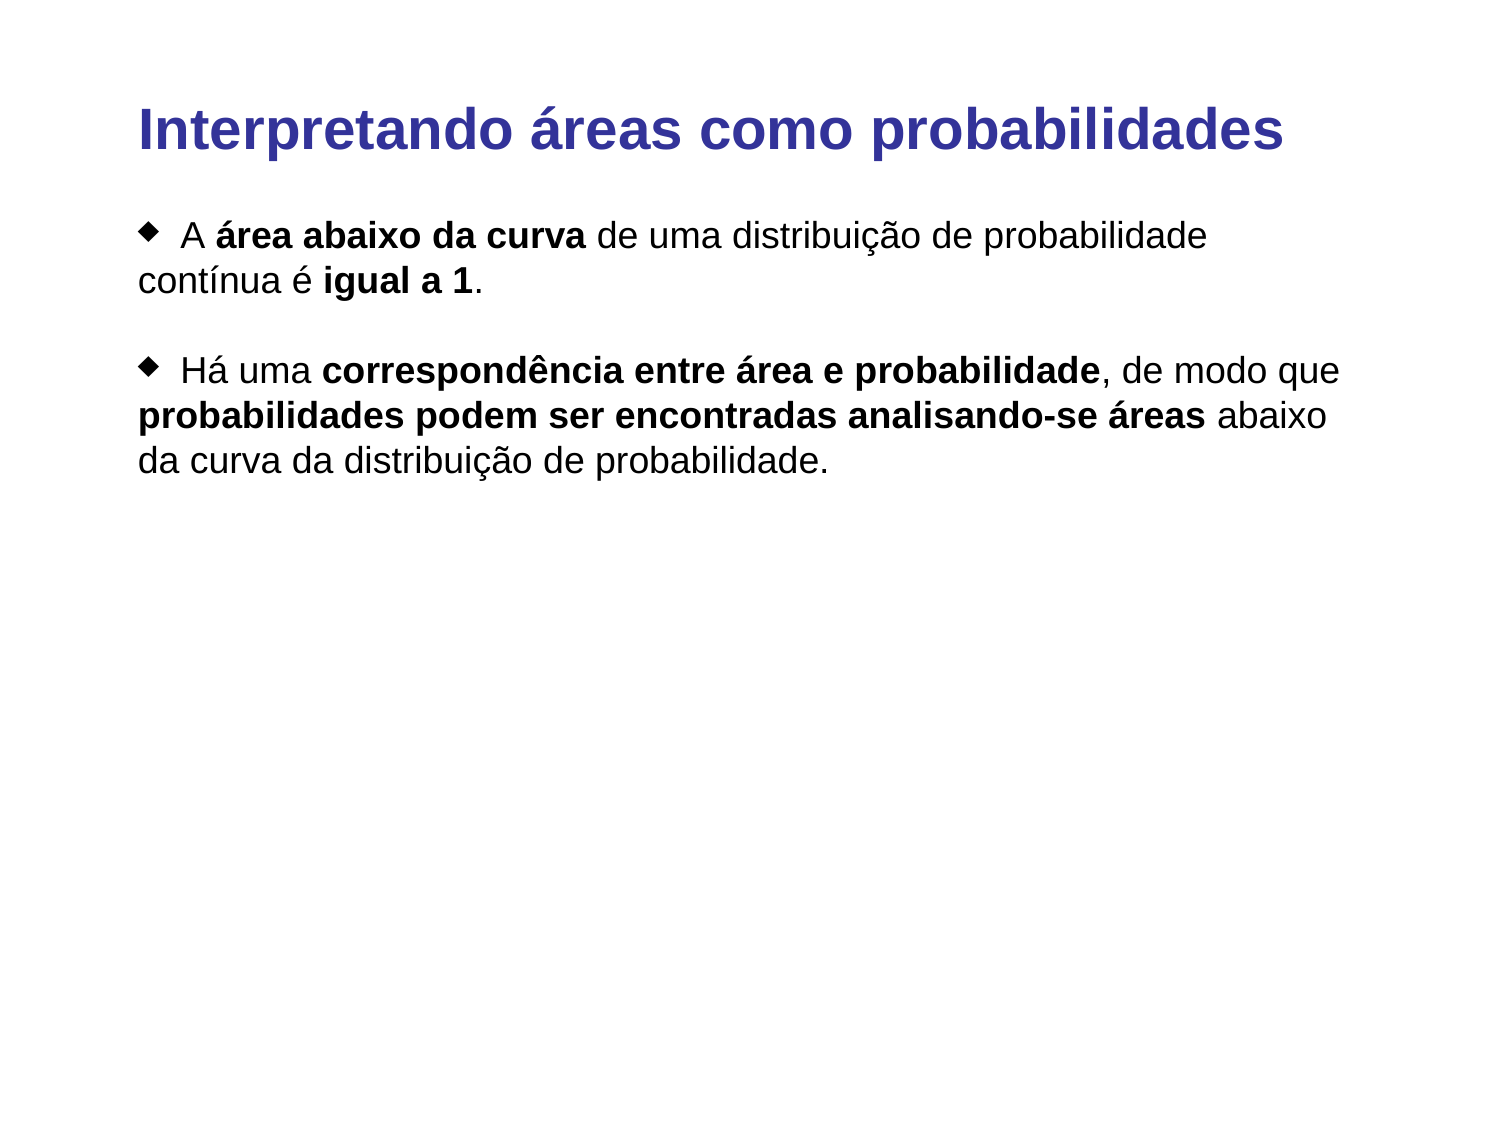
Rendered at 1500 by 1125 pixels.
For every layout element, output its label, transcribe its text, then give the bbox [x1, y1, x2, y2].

text_box A área abaixo da curva de uma distribuição de probabilidade contínua é igual a 1. Há uma correspondência entre área e probabilidade, de modo que probabilidades podem ser encontradas analisando-se áreas abaixo da curva da distribuição de probabilidade. [123, 203, 1366, 491]
text_box Interpretando áreas como probabilidades [123, 83, 1400, 180]
